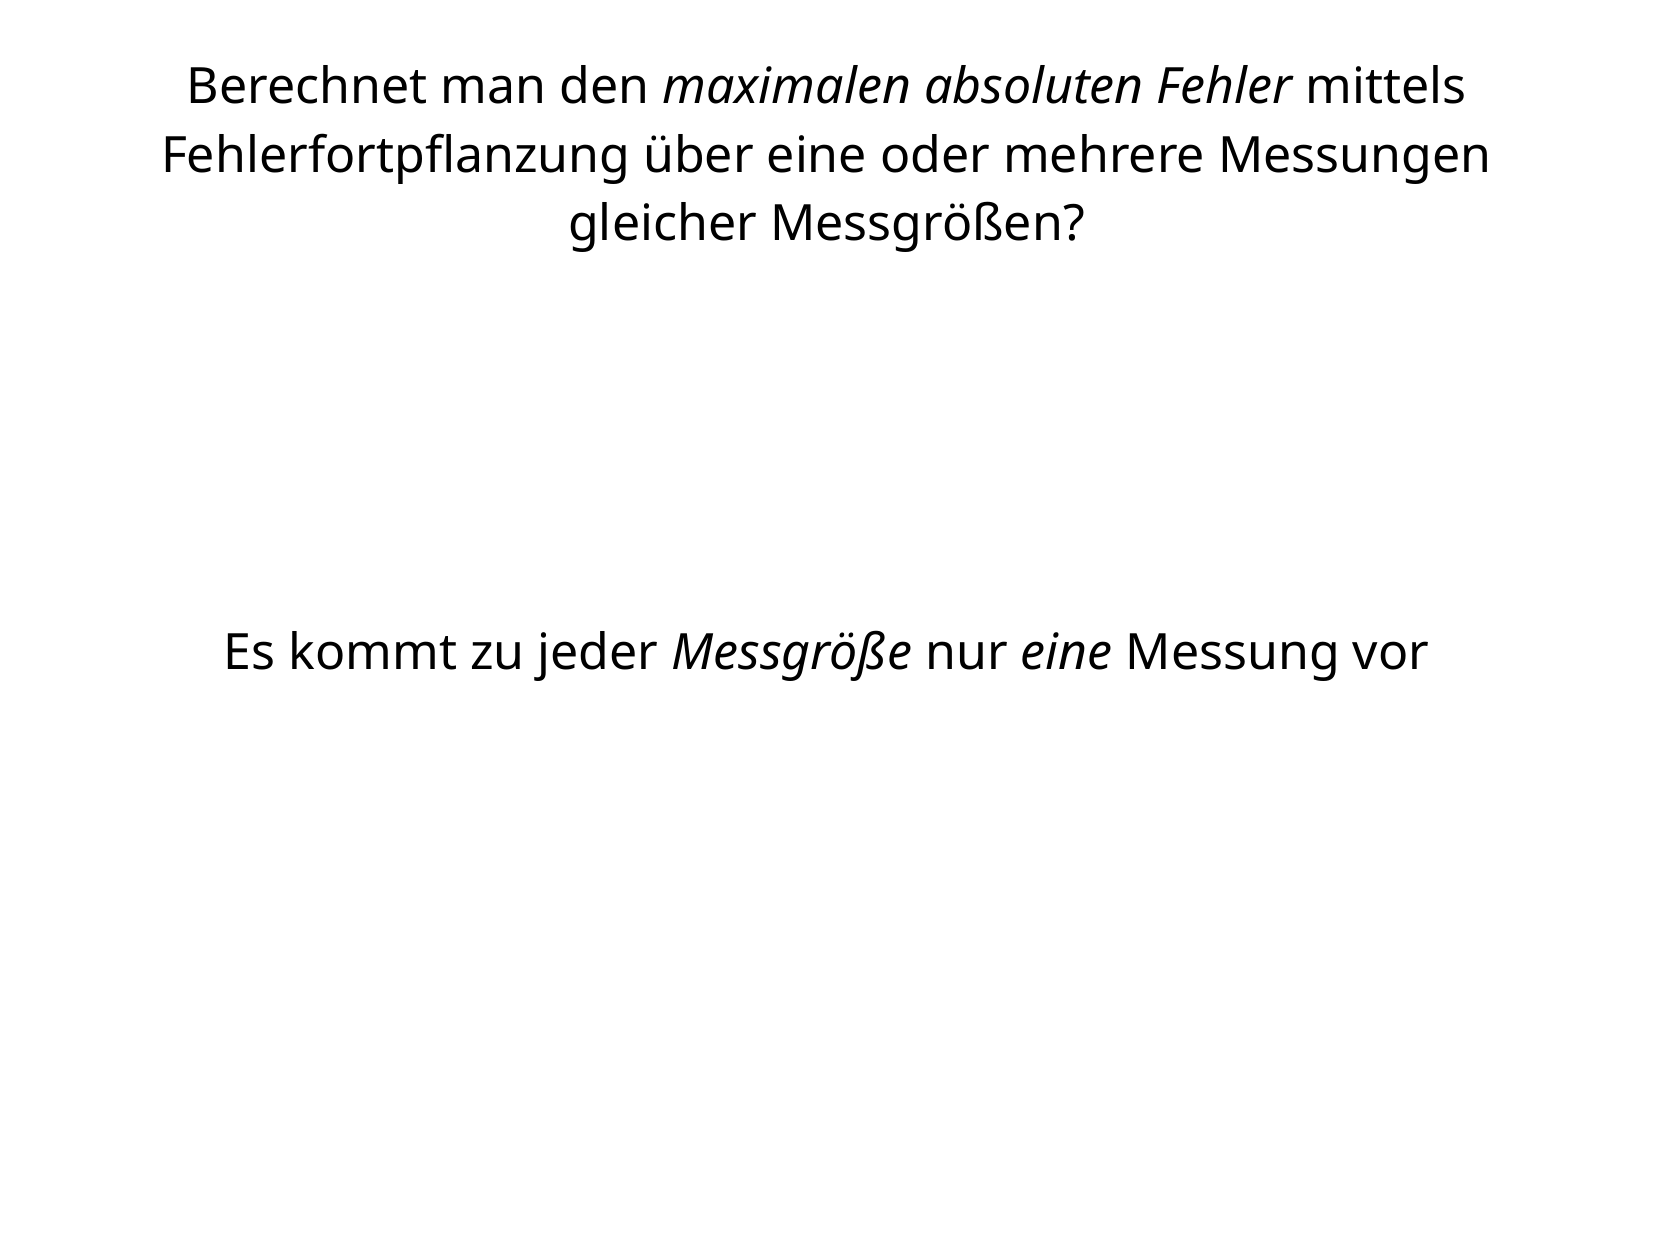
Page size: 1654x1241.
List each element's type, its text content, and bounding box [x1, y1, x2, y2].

title Berechnet man den maximalen absoluten Fehler mittels Fehlerfortpflanzung über eine oder mehrere Messungen gleicher Messgrößen? [82, 49, 1571, 257]
subtitle Es kommt zu jeder Messgröße nur eine Messung vor [82, 290, 1571, 1010]
